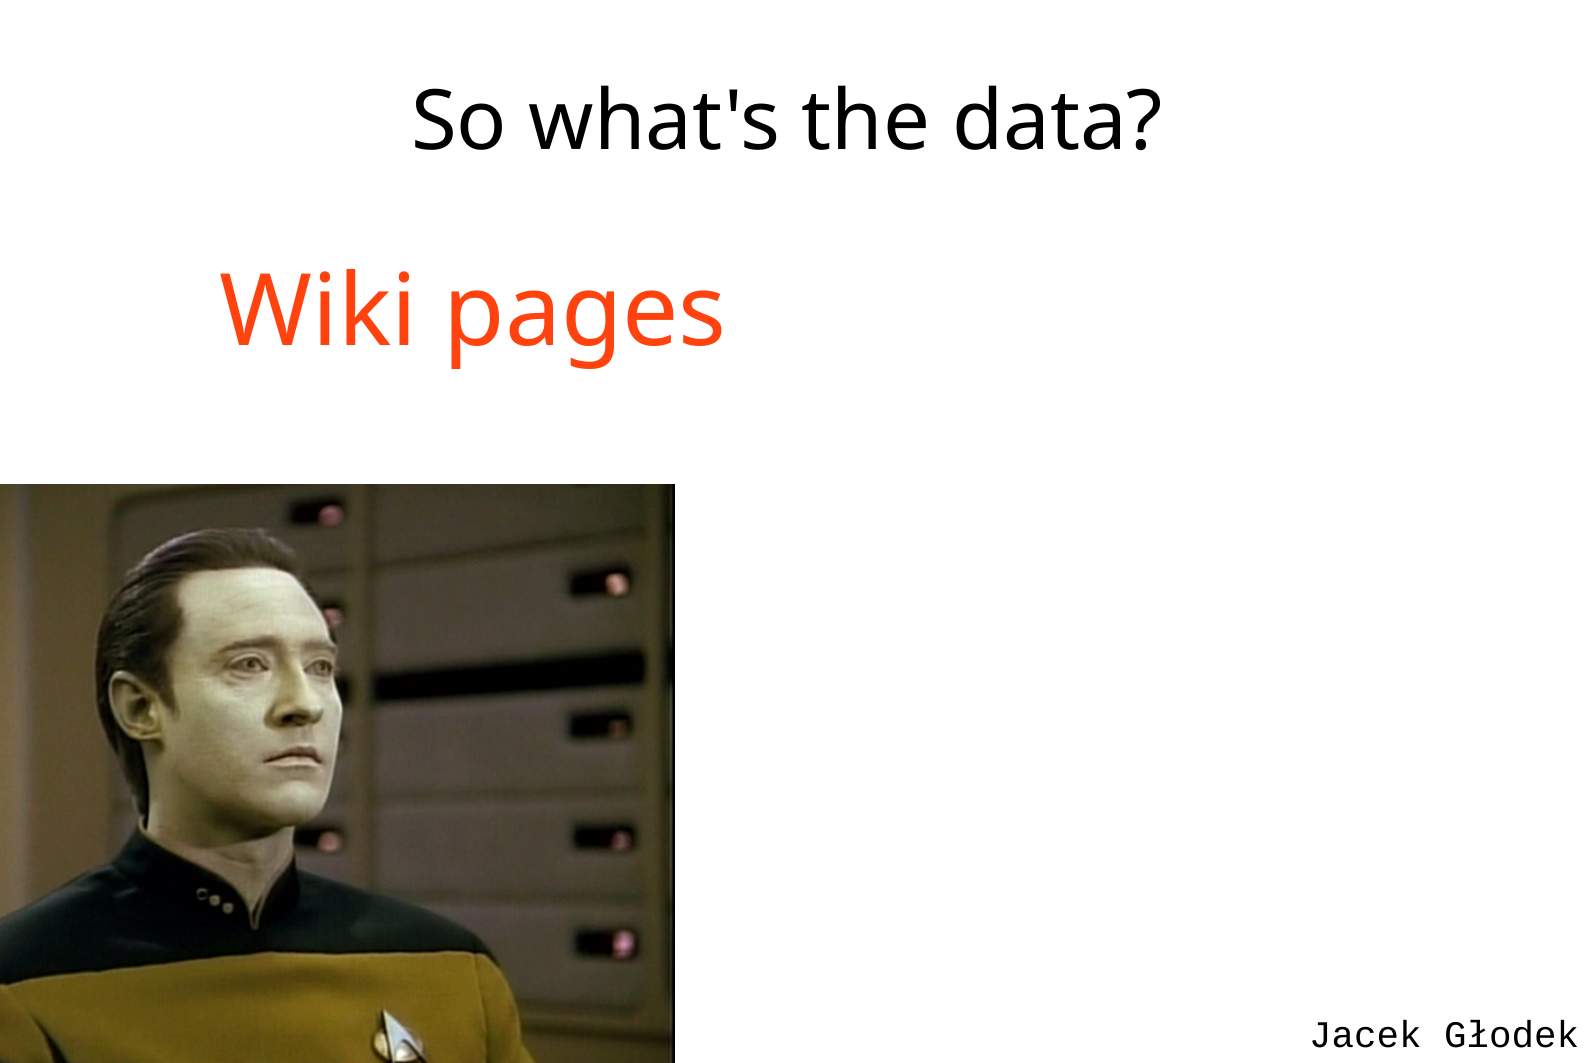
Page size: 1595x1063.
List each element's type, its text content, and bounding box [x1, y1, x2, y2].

text_box Wiki pages [205, 231, 813, 382]
picture [0, 484, 675, 1063]
text_box So what's the data? [67, 53, 1530, 171]
text_box Jacek Głodek [1294, 1008, 1595, 1063]
